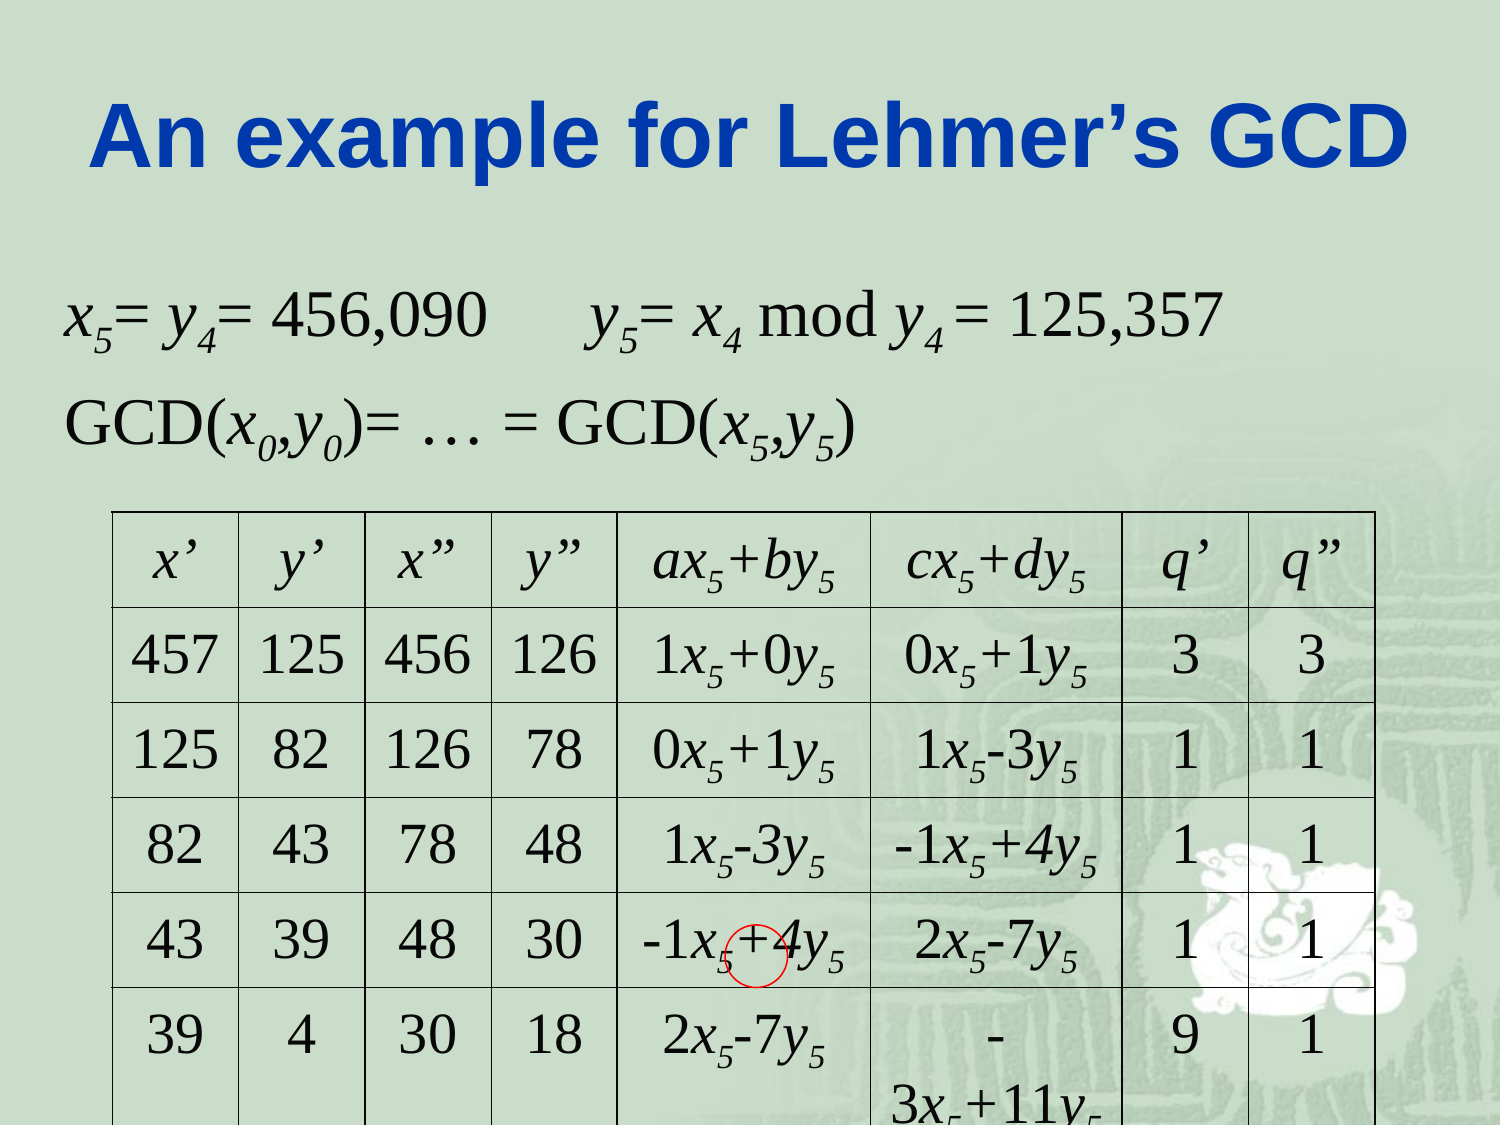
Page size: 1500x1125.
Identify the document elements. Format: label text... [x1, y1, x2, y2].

table_cell 456 [366, 608, 491, 702]
table_header x’ [113, 513, 238, 607]
table_header x” [366, 513, 491, 607]
table_cell 48 [366, 893, 491, 987]
table_header y’ [239, 513, 364, 607]
table_cell 1 [1249, 703, 1374, 797]
table_cell 1x5-3y5 [618, 798, 870, 892]
table_cell 30 [366, 988, 491, 1125]
table_cell 1 [1123, 893, 1248, 987]
text_box [725, 924, 788, 988]
table_cell -1x5+4y5 [871, 798, 1121, 892]
table_cell 43 [239, 798, 364, 892]
table_cell -1x5+4y5 [783, 926, 794, 946]
table_cell 39 [113, 988, 238, 1125]
list x5= y4= 456,090 y5= x4 mod y4 = 125,357 GCD(x0,y0)= … = GCD(x5,y5) [49, 262, 1451, 1001]
table_cell 43 [113, 893, 238, 987]
picture [0, 0, 1500, 1125]
table_cell 82 [239, 703, 364, 797]
table_cell -1x5+4y5 [618, 893, 870, 987]
table_cell 1 [1249, 798, 1374, 892]
table_cell 0x5+1y5 [618, 703, 870, 797]
table_cell 2x5-7y5 [618, 988, 870, 1125]
table_cell 125 [239, 608, 364, 702]
table_cell 126 [366, 703, 491, 797]
table_cell -3x5+11y5 [871, 988, 1121, 1125]
table_cell 3 [1249, 608, 1374, 702]
table_cell 125 [113, 703, 238, 797]
title An example for Lehmer’s GCD [49, 37, 1451, 225]
table_header y” [492, 513, 616, 607]
table_cell 0x5+1y5 [871, 608, 1121, 702]
table_cell 1 [1249, 893, 1374, 987]
table_cell 3 [1123, 608, 1248, 702]
table_cell 39 [239, 893, 364, 987]
table_cell 18 [492, 988, 616, 1125]
table_cell 82 [113, 798, 238, 892]
table_cell 9 [1123, 988, 1248, 1125]
table_header q’ [1123, 513, 1248, 607]
table_header cx5+dy5 [871, 513, 1121, 607]
table_cell 48 [492, 798, 616, 892]
table_header ax5+by5 [618, 513, 870, 607]
table_cell 78 [366, 798, 491, 892]
table_cell 1 [1123, 798, 1248, 892]
table_cell 2x5-7y5 [871, 893, 1121, 987]
table_cell 30 [492, 893, 616, 987]
table_cell 1x5-3y5 [871, 703, 1121, 797]
table_cell 457 [113, 608, 238, 702]
table_cell 78 [492, 703, 616, 797]
table_cell 1 [1123, 703, 1248, 797]
table_cell 126 [492, 608, 616, 702]
table_cell 1x5+0y5 [618, 608, 870, 702]
table_cell 4 [239, 988, 364, 1125]
table_cell 1 [1249, 988, 1374, 1125]
table_header q” [1249, 513, 1374, 607]
